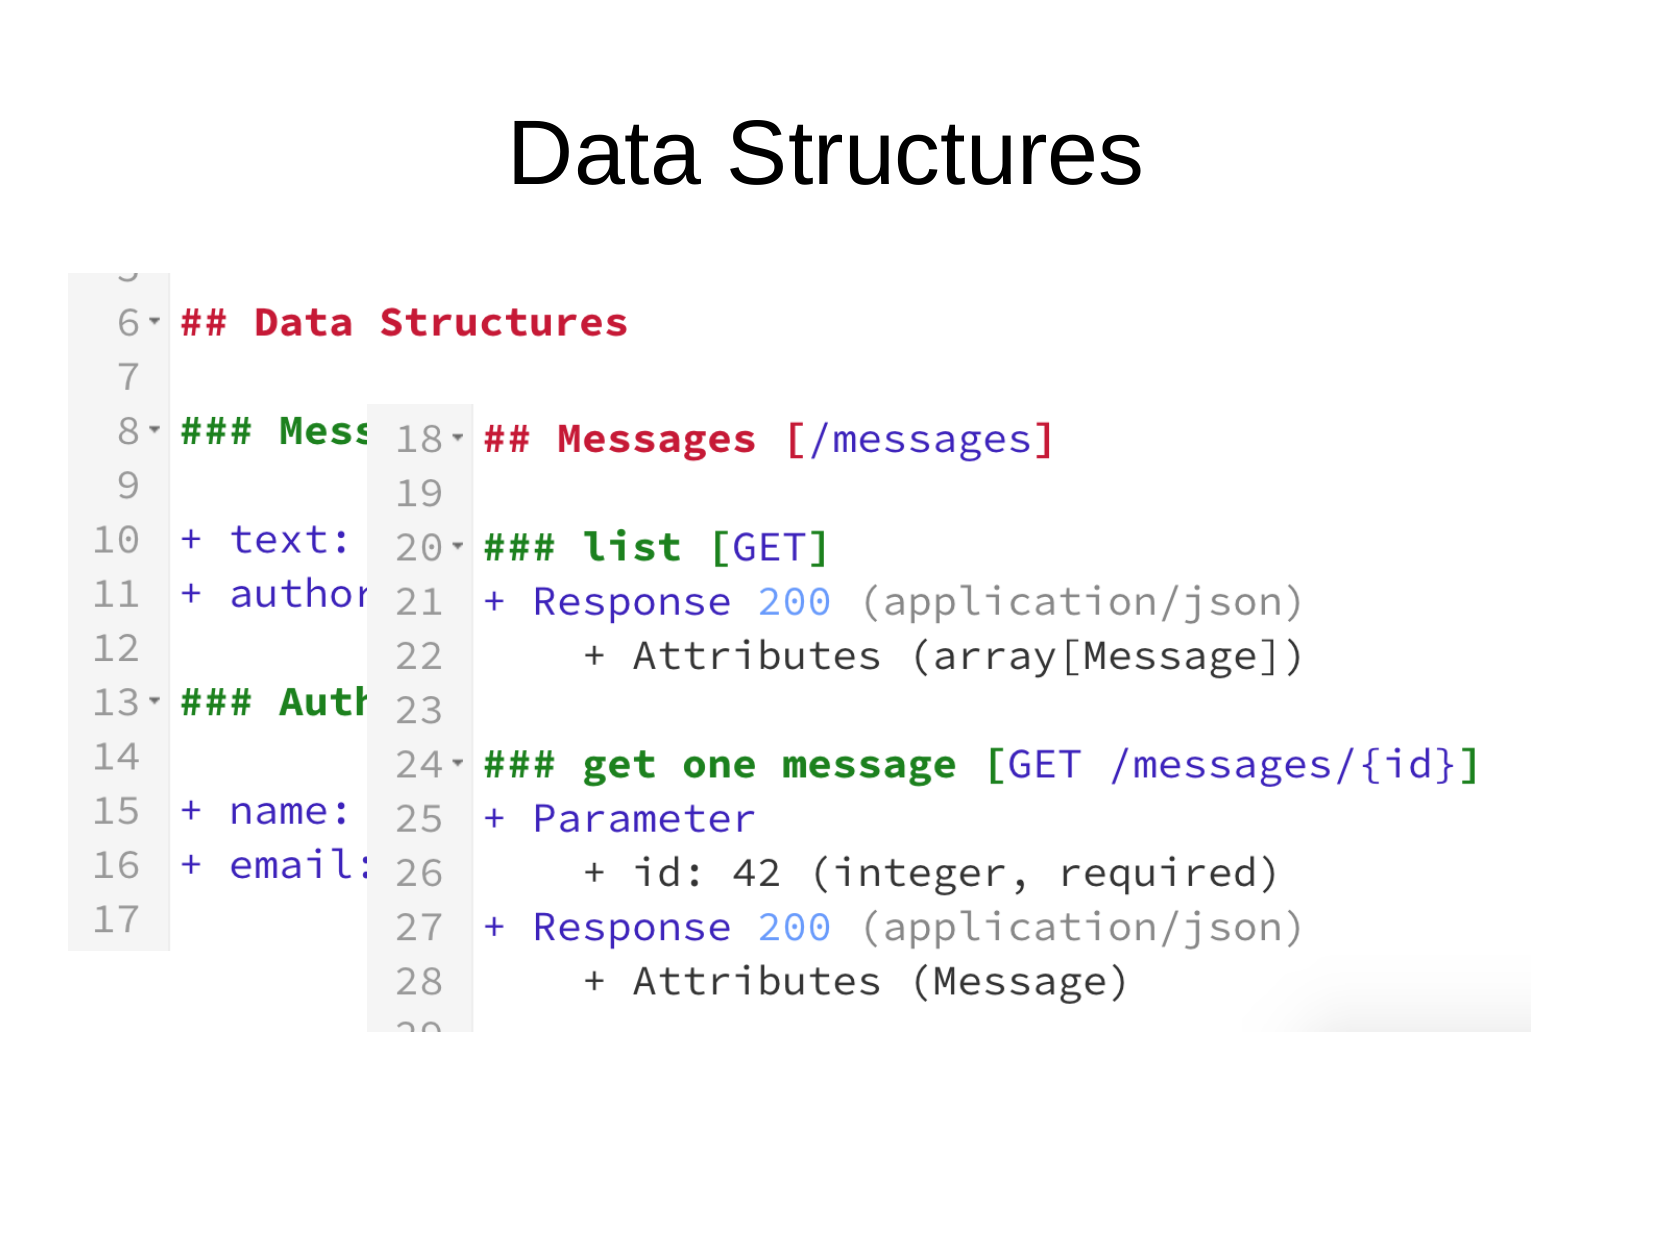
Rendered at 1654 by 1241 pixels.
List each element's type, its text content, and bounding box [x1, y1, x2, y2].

title Data Structures [82, 49, 1571, 257]
picture [68, 273, 1531, 1033]
